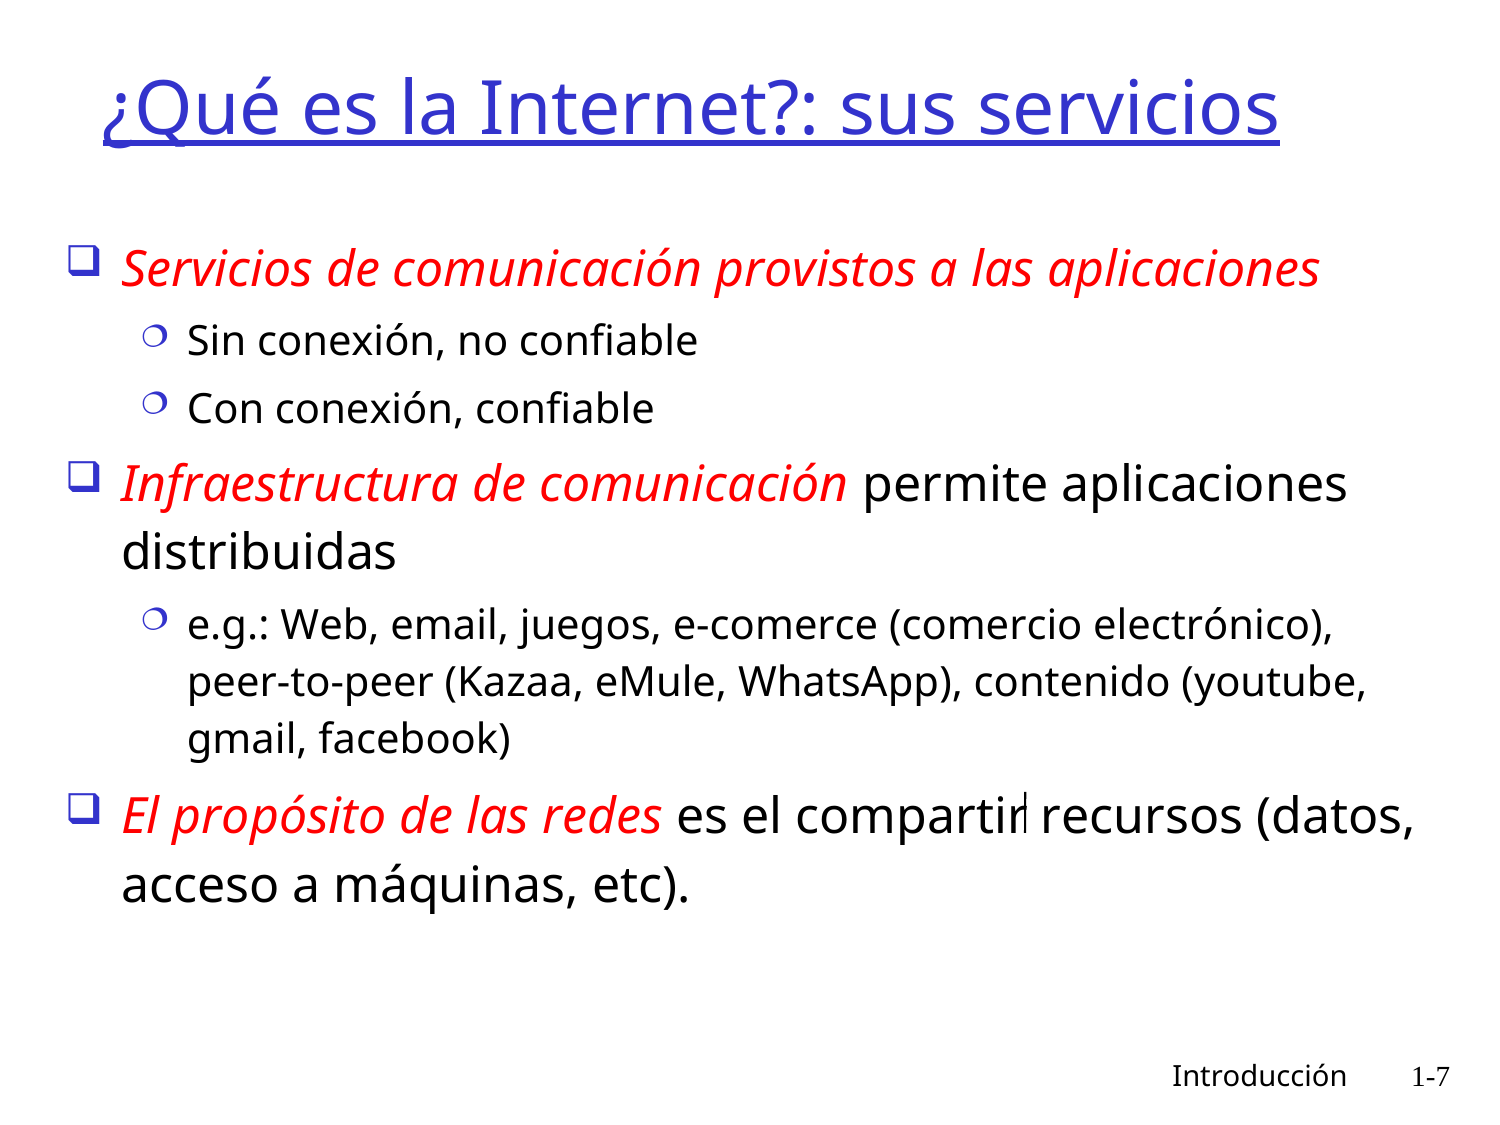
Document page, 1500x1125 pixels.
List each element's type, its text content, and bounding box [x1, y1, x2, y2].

text_box 1-<number> [1362, 1050, 1466, 1125]
text_box Introducción [887, 1050, 1362, 1125]
list Servicios de comunicación provistos a las aplicaciones Sin conexión, no confiable Con conexión, confiable Infraestructura de comunicación permite aplicaciones distribuidas e.g.: Web, email, juegos, e-comerce (comercio electrónico), peer-to-peer (Kazaa, eMule, WhatsApp), contenido (youtube, gmail, facebook) El propósito de las redes es el compartir recursos (datos, acceso a máquinas, etc). [50, 224, 1444, 968]
title ¿Qué es la Internet?: sus servicios [87, 16, 1463, 196]
